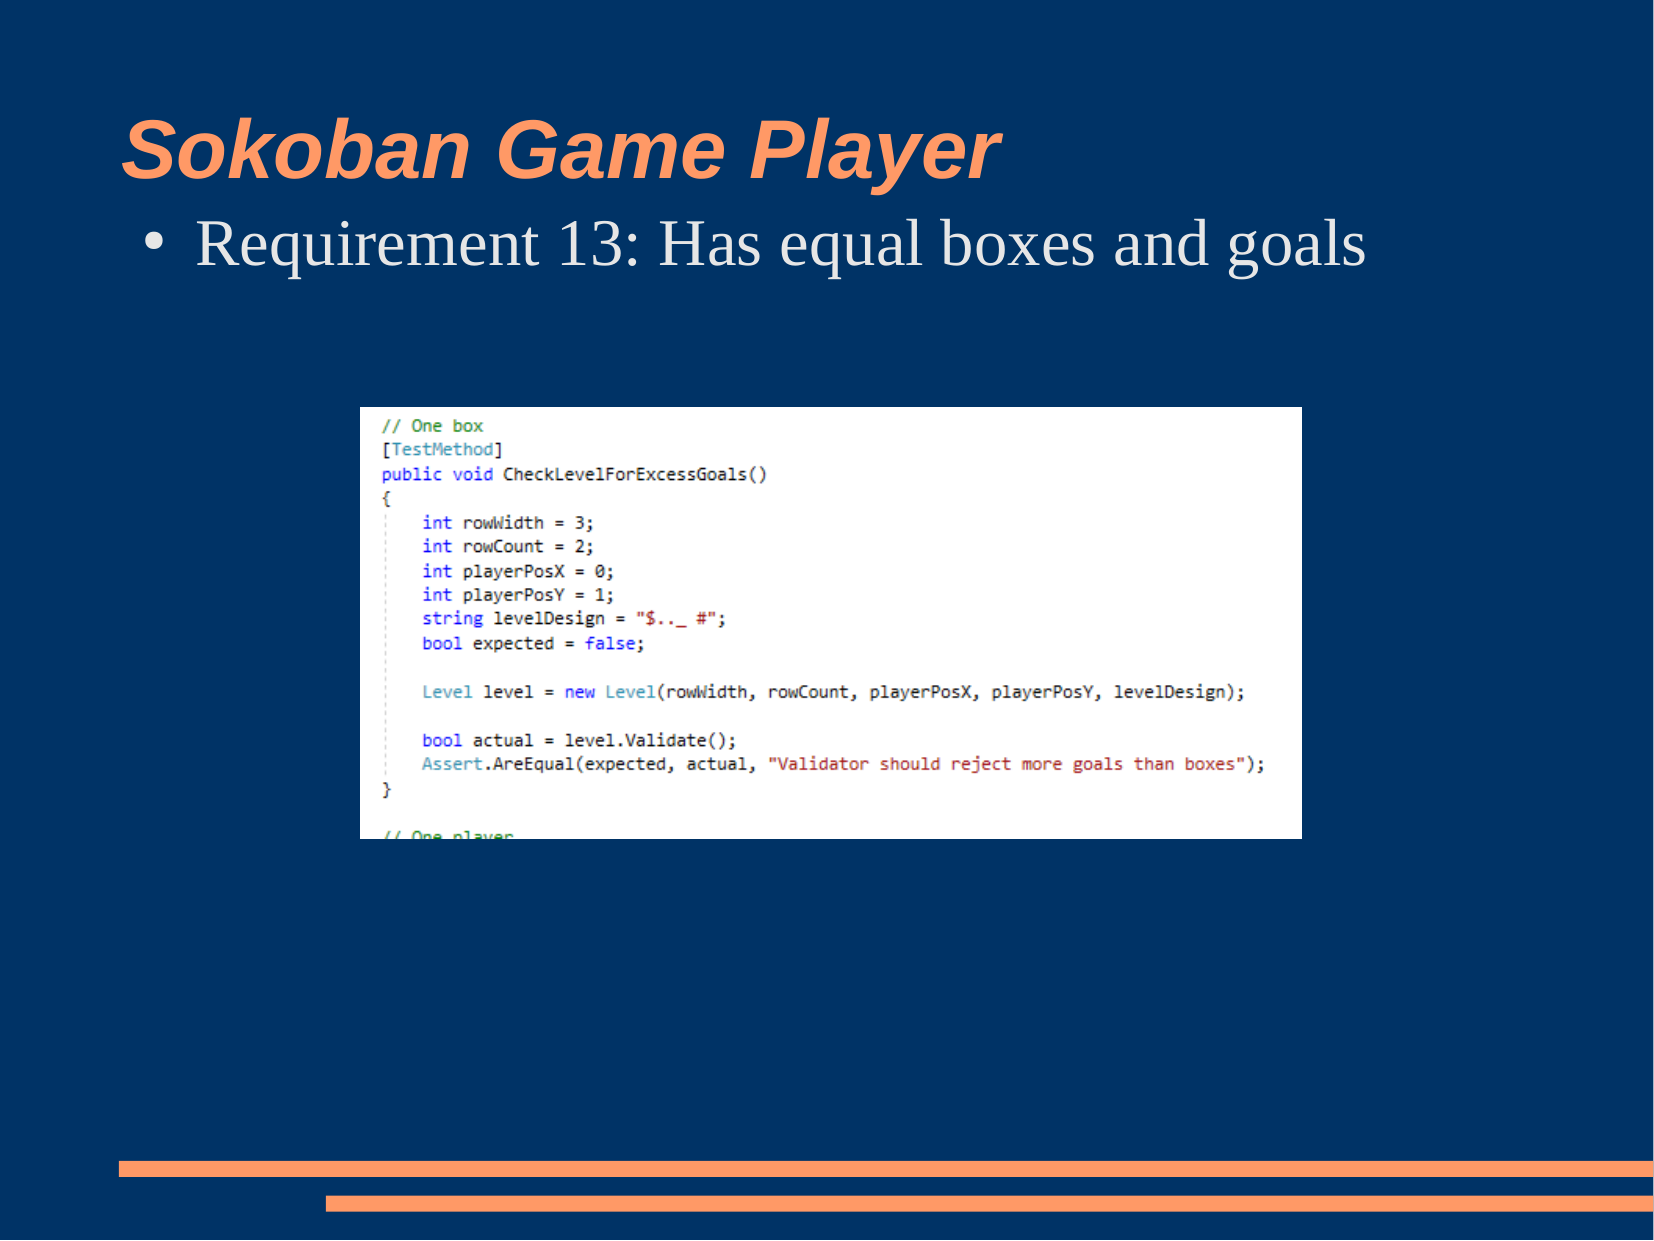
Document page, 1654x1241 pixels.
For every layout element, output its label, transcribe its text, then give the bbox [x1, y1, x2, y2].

list Requirement 13: Has equal boxes and goals [106, 205, 1546, 1016]
picture [360, 407, 1302, 839]
title Sokoban Game Player [121, 46, 1534, 205]
